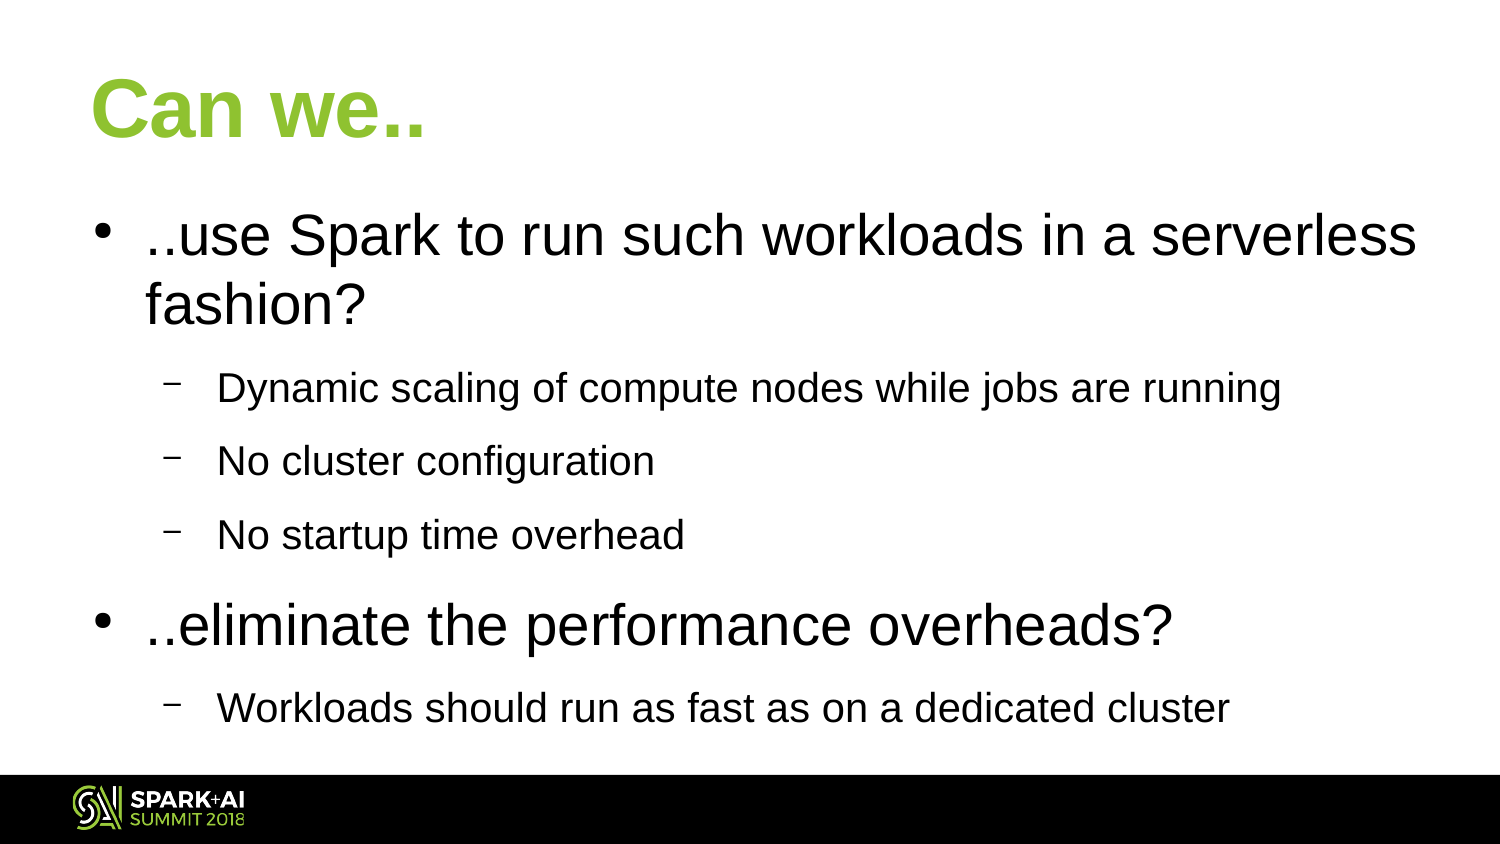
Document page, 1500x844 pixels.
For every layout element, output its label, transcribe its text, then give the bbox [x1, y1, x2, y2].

list ..use Spark to run such workloads in a serverless fashion? Dynamic scaling of compute nodes while jobs are running No cluster configuration No startup time overhead ..eliminate the performance overheads? Workloads should run as fast as on a dedicated cluster [75, 196, 1425, 754]
title Can we.. [75, 33, 1426, 175]
